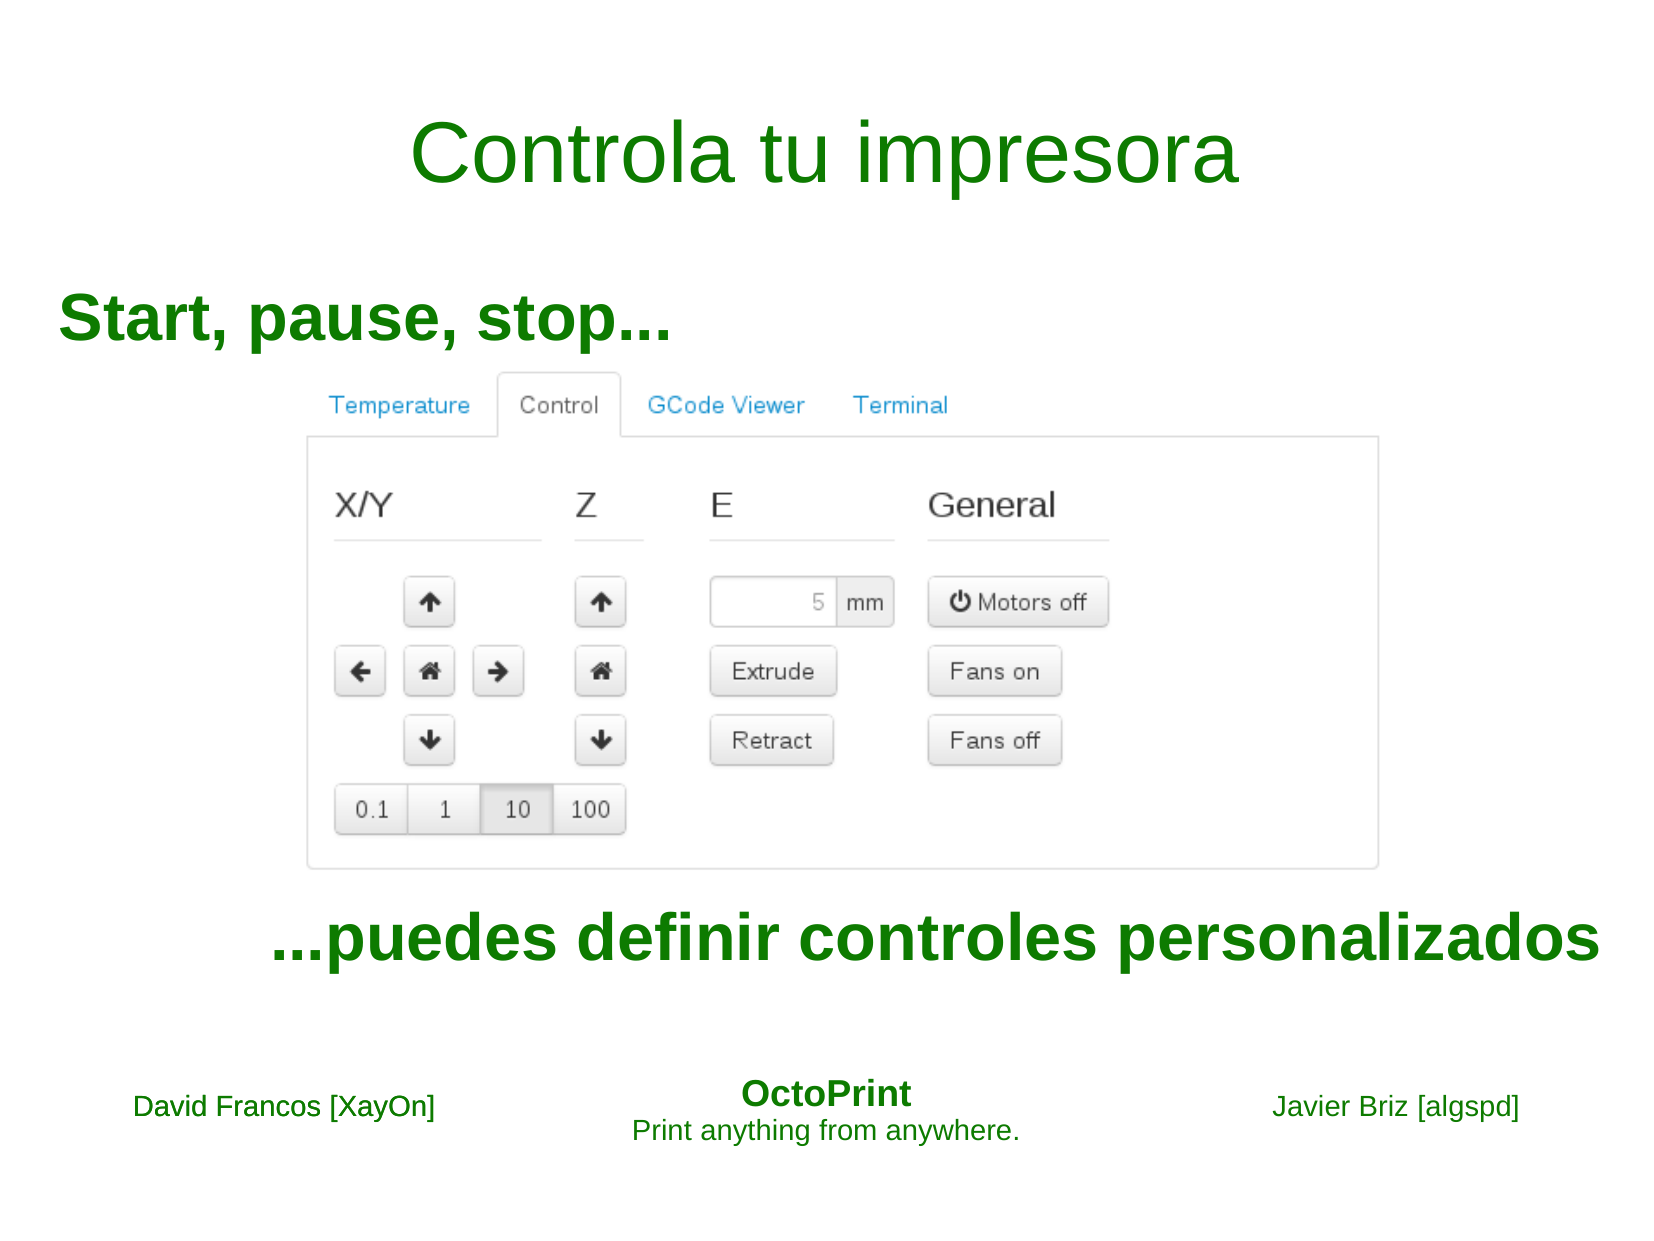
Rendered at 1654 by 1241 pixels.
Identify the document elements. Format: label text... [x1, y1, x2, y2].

text_box ...puedes definir controles personalizados [270, 900, 1636, 990]
picture [286, 353, 1428, 900]
list Start, pause, stop... [58, 280, 826, 406]
title Controla tu impresora [58, 49, 1591, 257]
